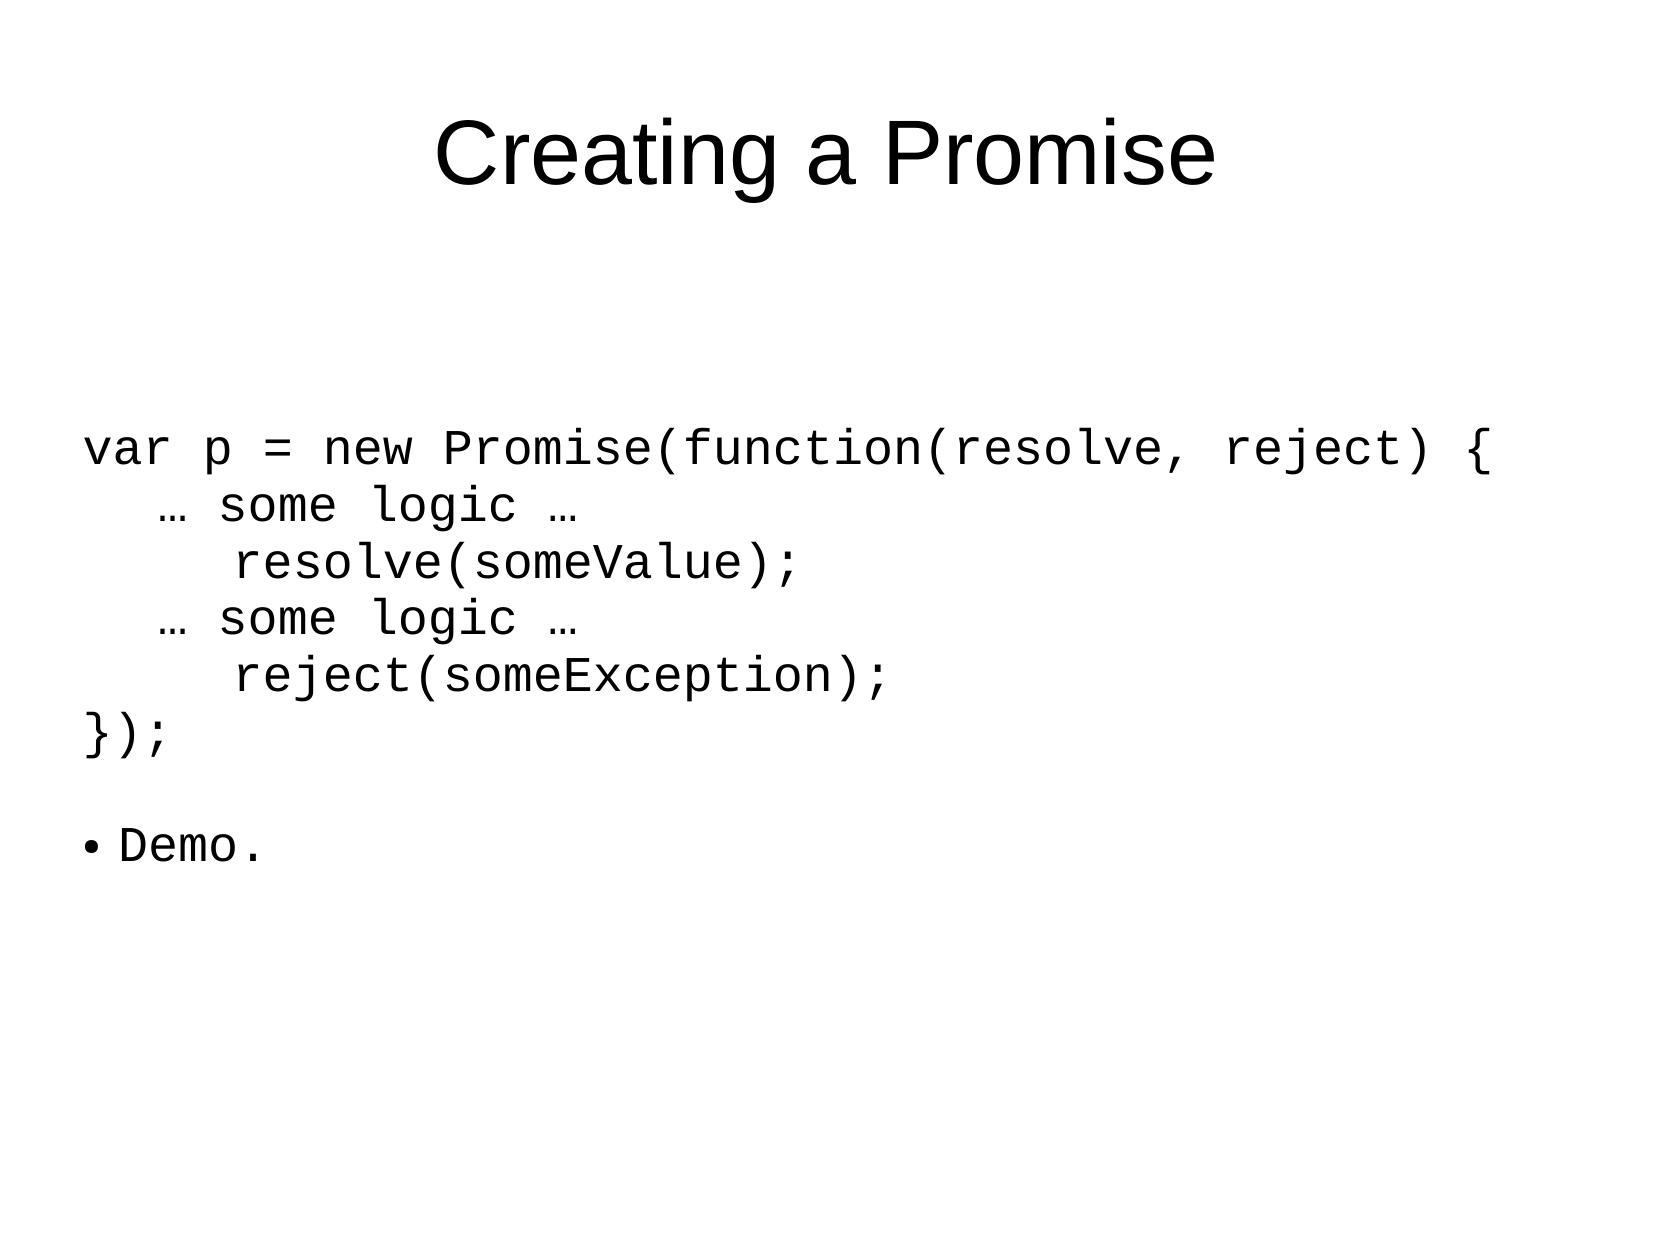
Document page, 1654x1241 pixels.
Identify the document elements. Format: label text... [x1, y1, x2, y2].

title Creating a Promise [82, 49, 1571, 257]
subtitle var p = new Promise(function(resolve, reject) { … some logic … resolve(someValue); … some logic … reject(someException); }); Demo. [82, 290, 1571, 1010]
